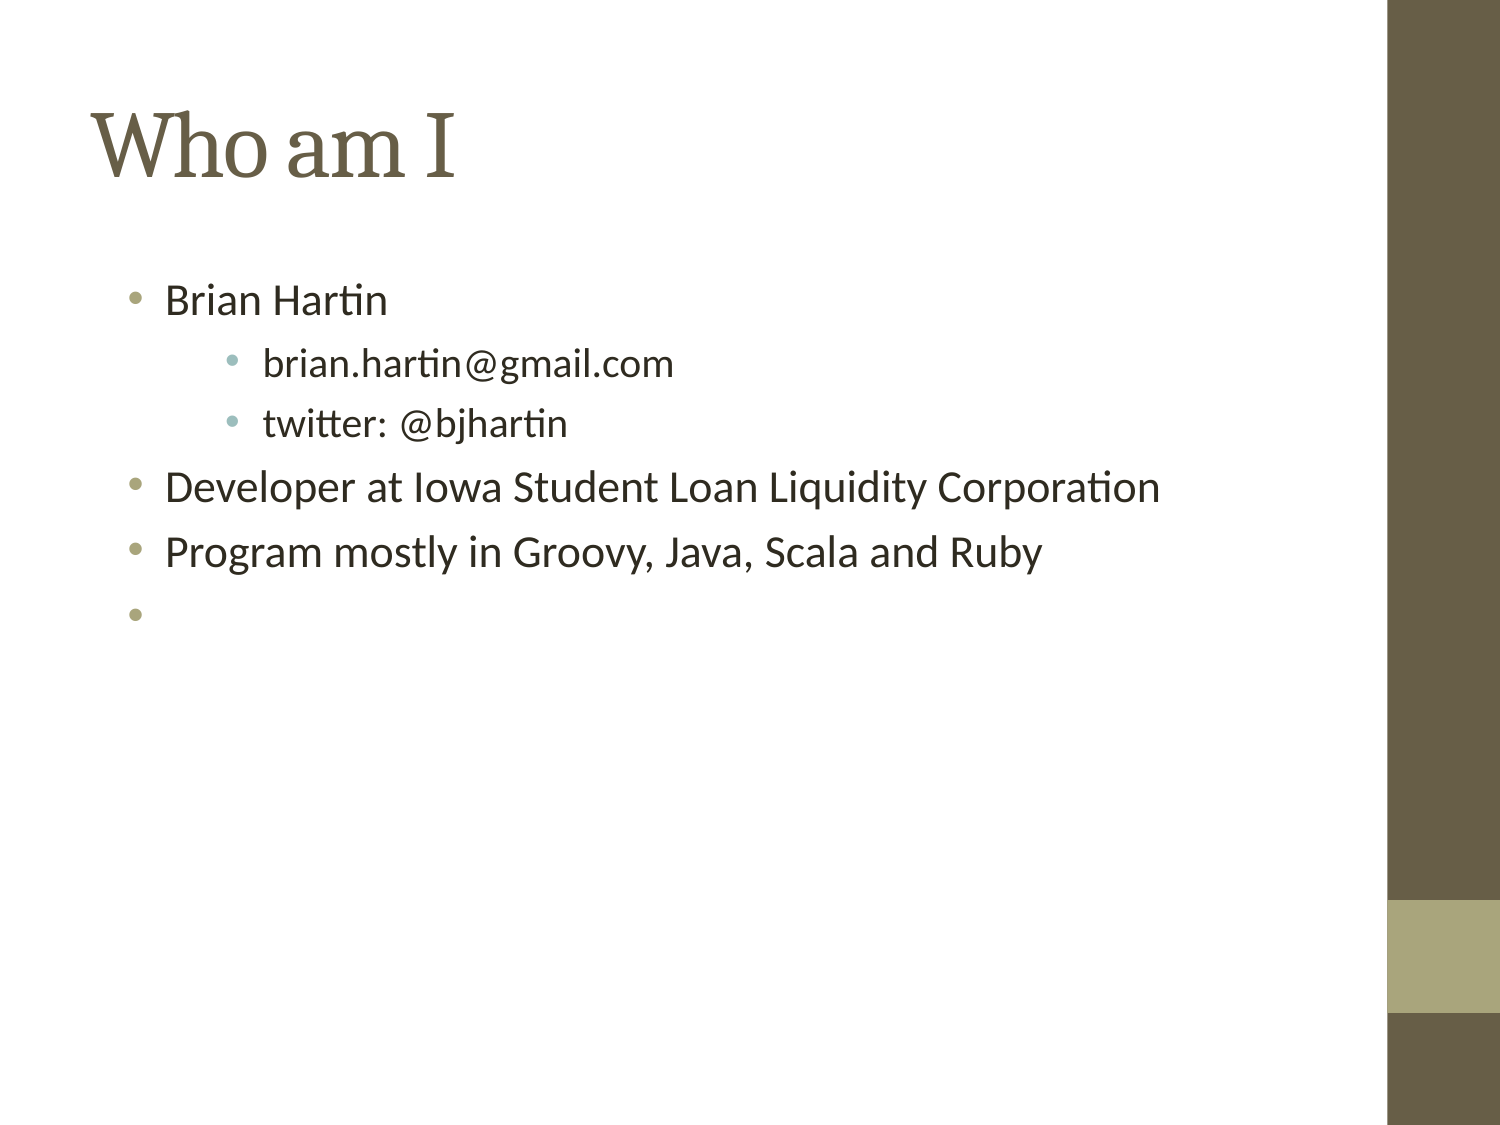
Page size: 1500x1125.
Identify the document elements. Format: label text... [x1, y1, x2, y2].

list Brian Hartin brian.hartin@gmail.com twitter: @bjhartin Developer at Iowa Student Loan Liquidity Corporation Program mostly in Groovy, Java, Scala and Ruby [75, 262, 1326, 1051]
title Who am I [75, 45, 1326, 233]
